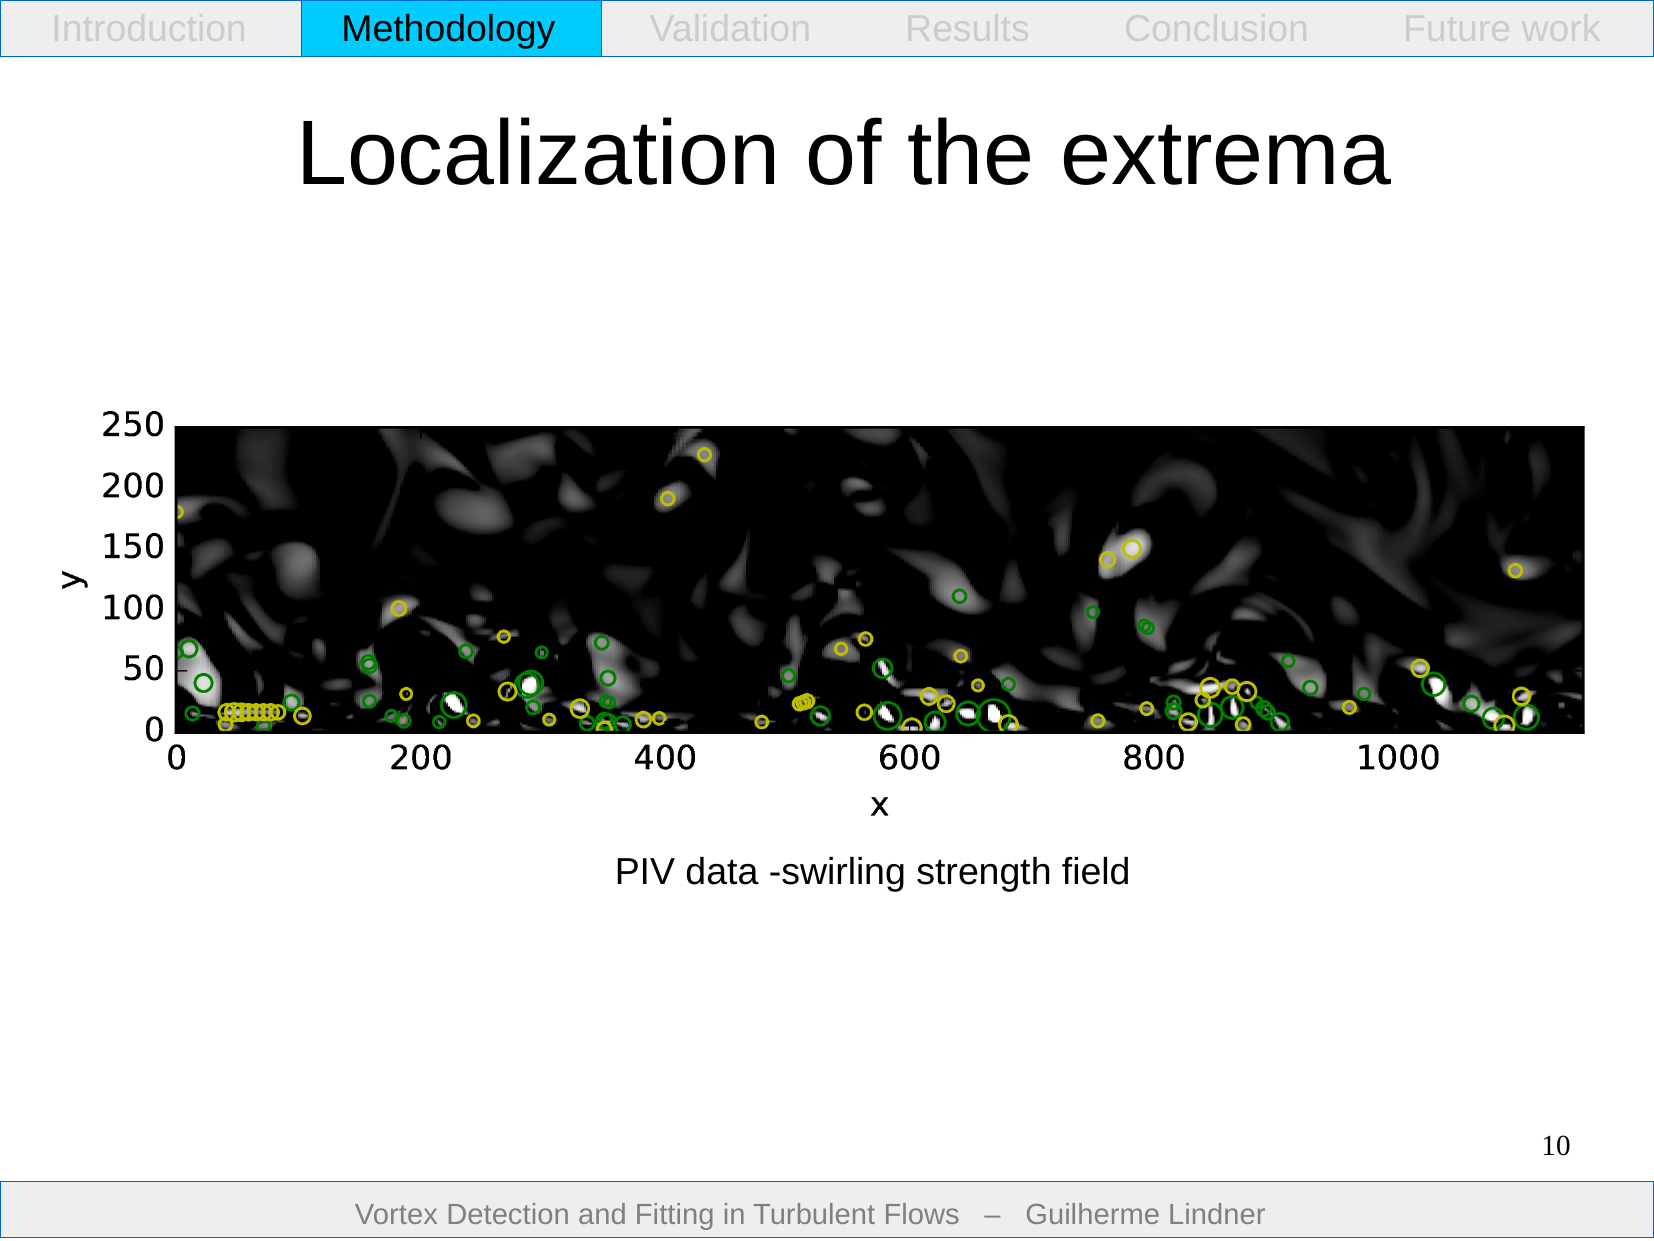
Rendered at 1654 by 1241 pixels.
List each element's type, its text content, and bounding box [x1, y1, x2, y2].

text_box PIV data -swirling strength field [600, 843, 1246, 942]
text_box Introduction Methodology Validation Results Conclusion Future work [0, 0, 1654, 57]
picture [46, 390, 1600, 841]
text_box Vortex Detection and Fitting in Turbulent Flows – Guilherme Lindner [340, 1190, 1314, 1241]
title Localization of the extrema [82, 57, 1571, 257]
text_box [0, 1181, 1654, 1238]
